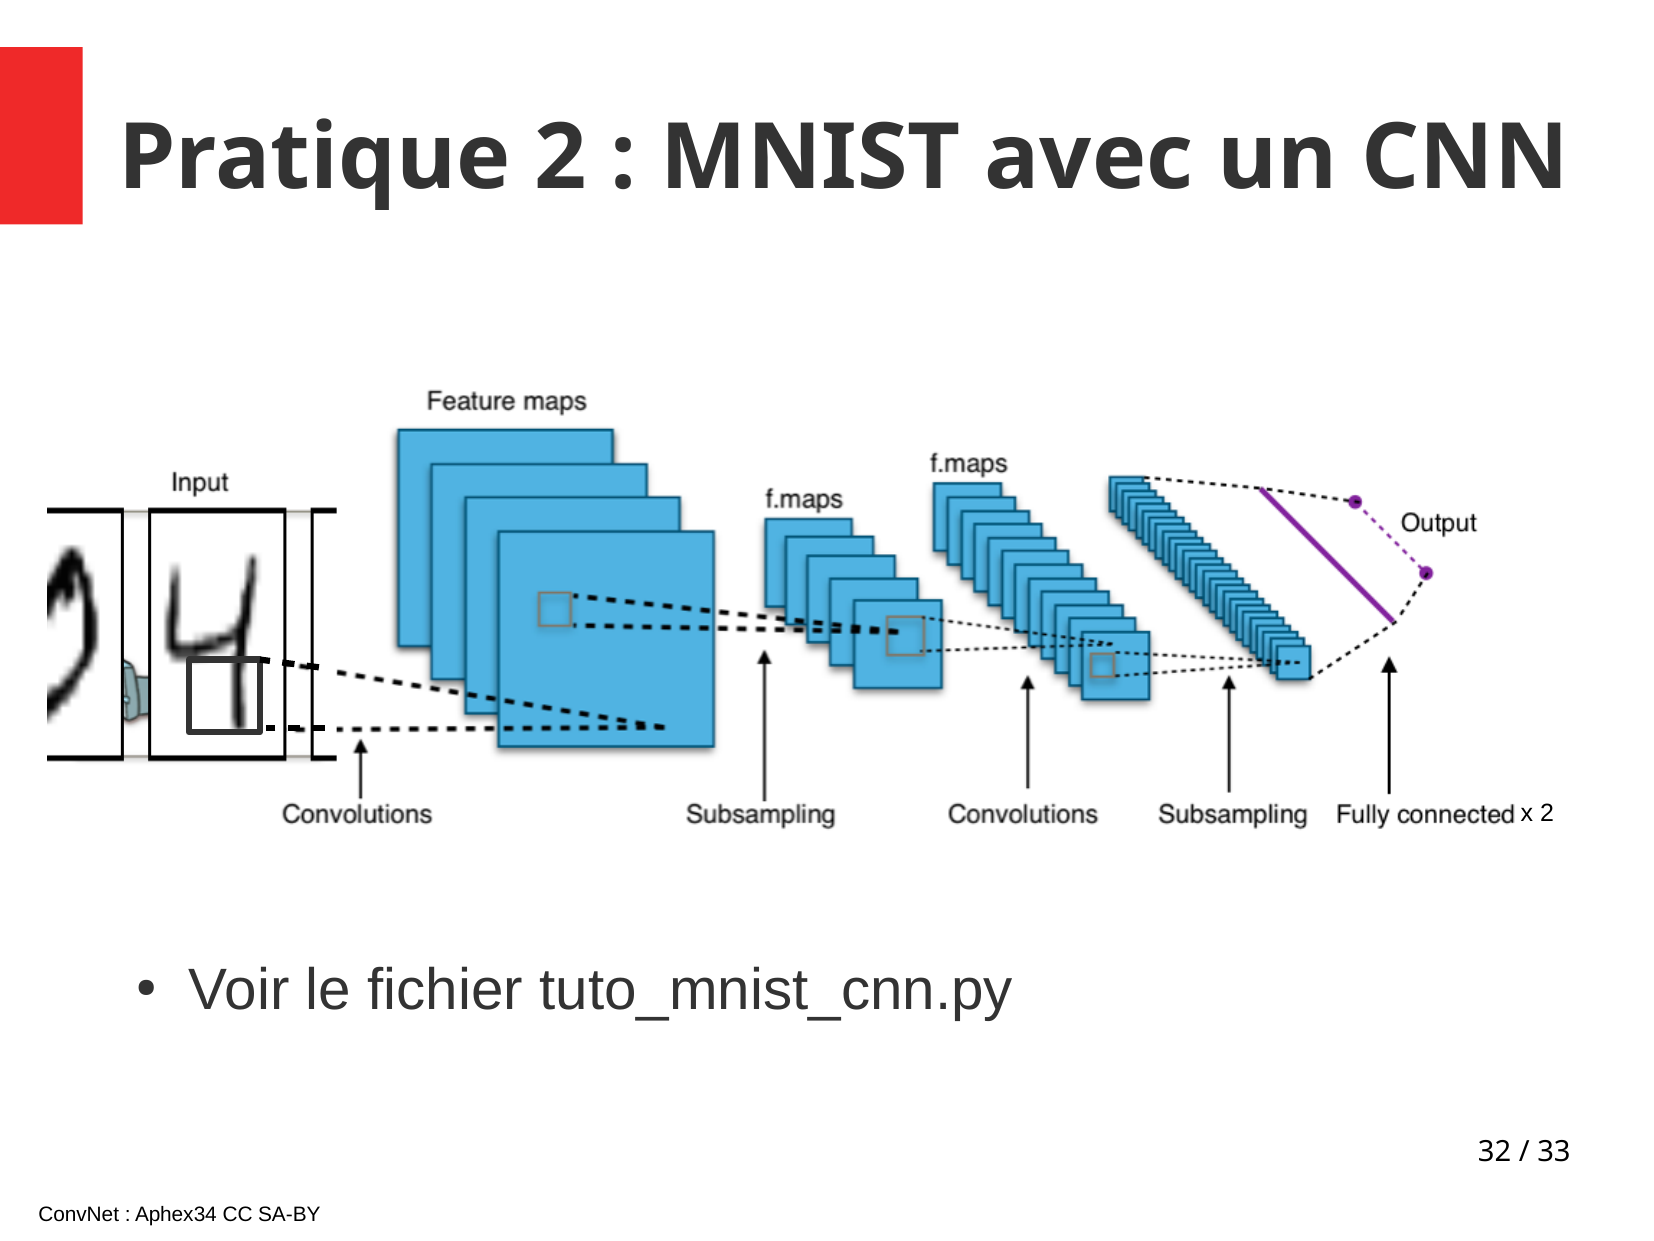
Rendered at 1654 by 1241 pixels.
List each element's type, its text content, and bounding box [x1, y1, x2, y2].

text_box ConvNet : Aphex34 CC SA-BY [23, 1195, 336, 1234]
picture [47, 377, 1545, 839]
title Pratique 2 : MNIST avec un CNN [118, 45, 1571, 260]
text_box x 2 [1505, 791, 1583, 863]
list Voir le fichier tuto_mnist_cnn.py [118, 956, 1536, 1074]
